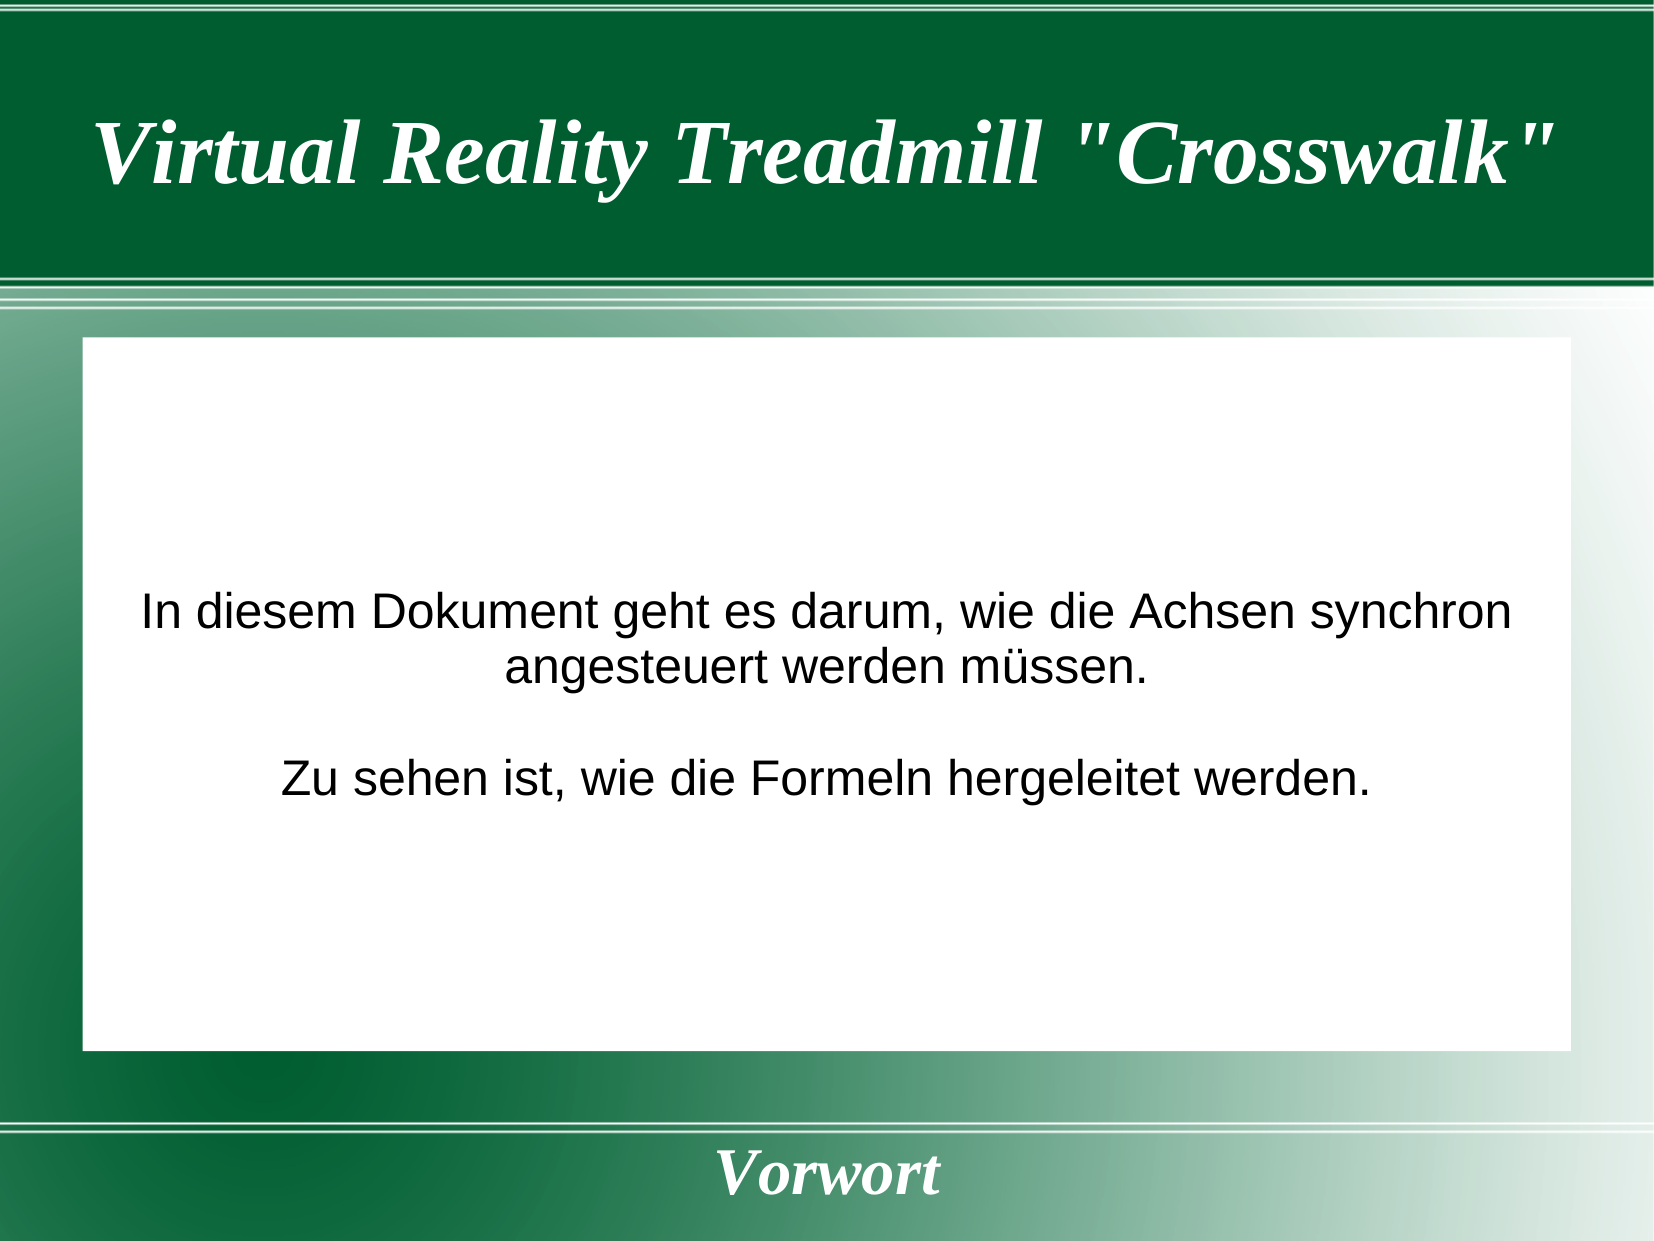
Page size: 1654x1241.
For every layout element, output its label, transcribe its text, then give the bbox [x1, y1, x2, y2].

title Vorwort [11, 1068, 1642, 1241]
subtitle In diesem Dokument geht es darum, wie die Achsen synchron angesteuert werden müssen. Zu sehen ist, wie die Formeln hergeleitet werden. [82, 337, 1571, 1052]
title Virtual Reality Treadmill "Crosswalk" [82, 49, 1571, 257]
picture [0, 0, 1654, 1241]
